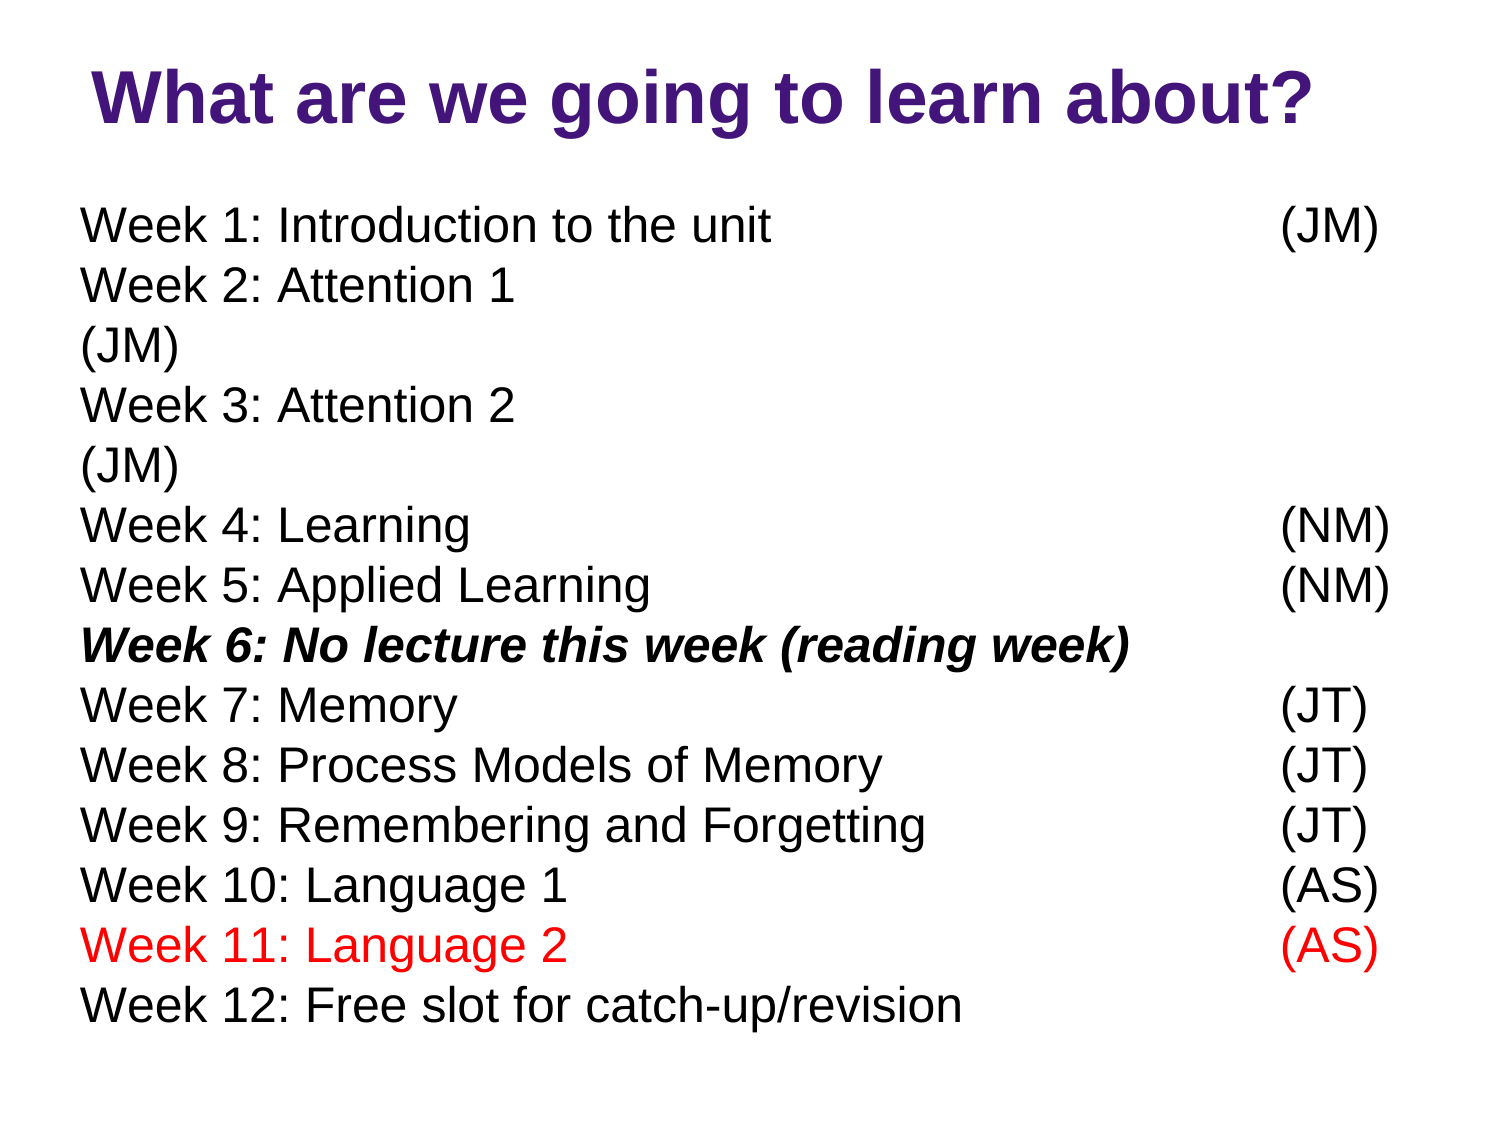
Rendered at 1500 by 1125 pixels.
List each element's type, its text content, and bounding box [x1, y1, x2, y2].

title What are we going to learn about? [76, 0, 1427, 184]
list Week 1: Introduction to the unit (JM) Week 2: Attention 1 (JM) Week 3: Attention 2 (JM) Week 4: Learning (NM) Week 5: Applied Learning (NM) Week 6: No lecture this week (reading week) Week 7: Memory (JT) Week 8: Process Models of Memory (JT) Week 9: Remembering and Forgetting (JT) Week 10: Language 1 (AS) Week 11: Language 2 (AS) Week 12: Free slot for catch-up/revision [64, 184, 1447, 1094]
